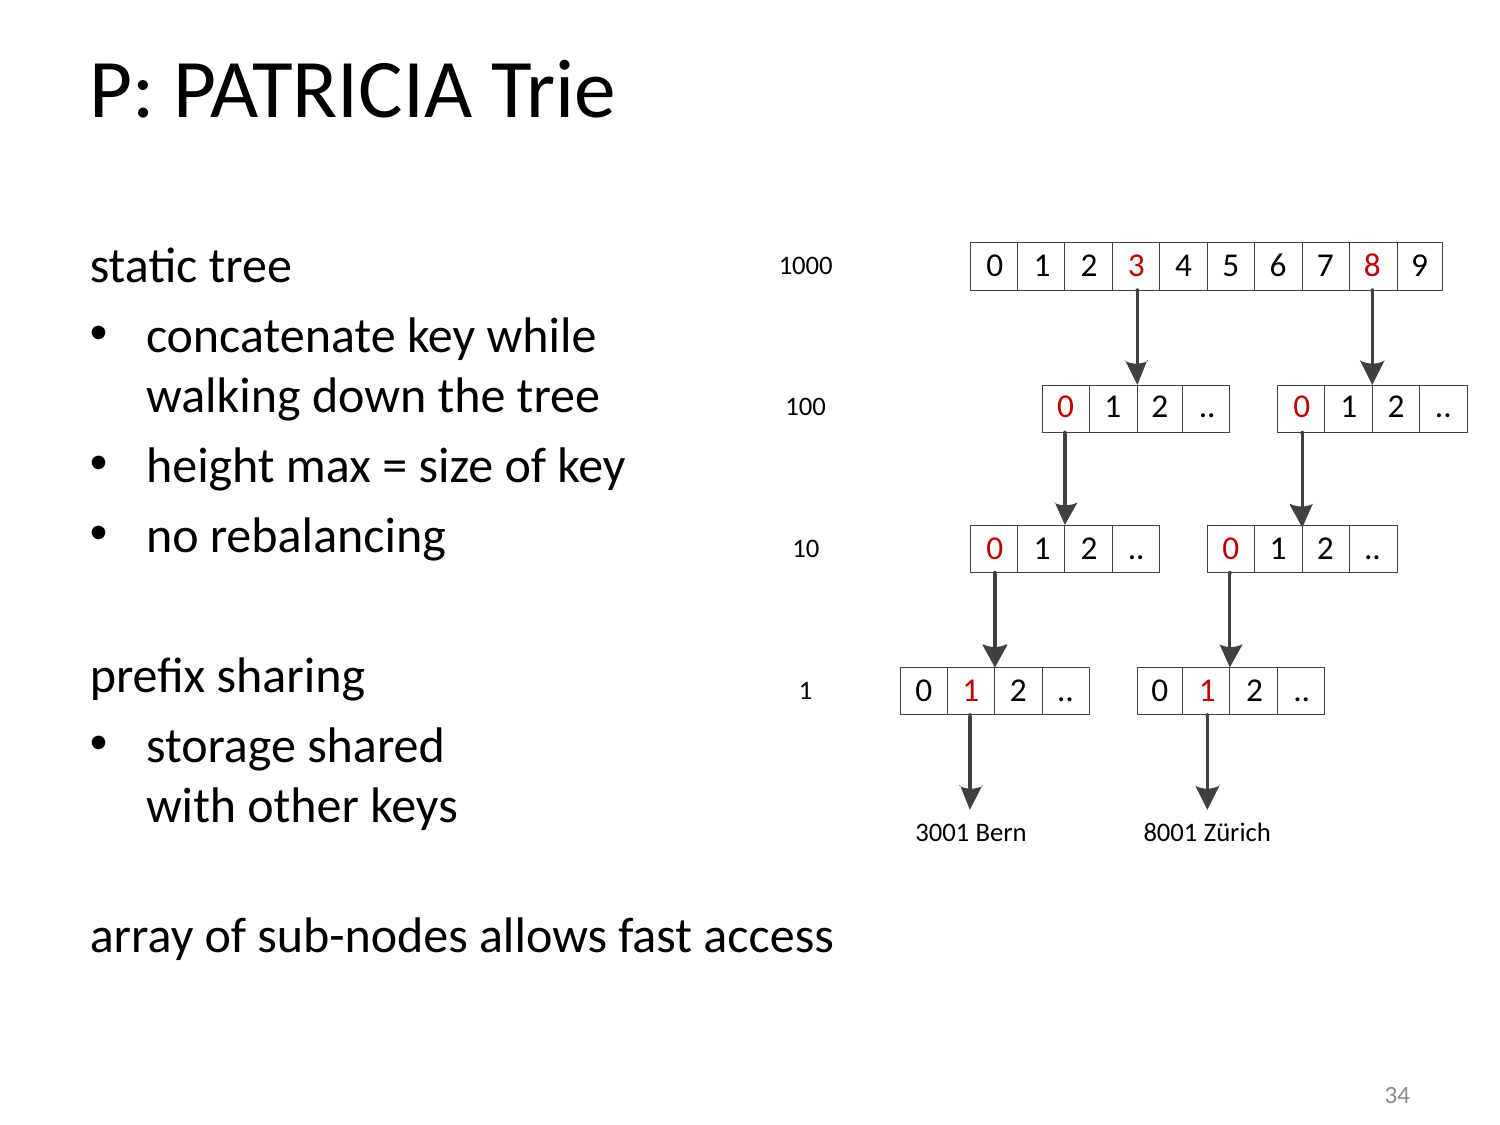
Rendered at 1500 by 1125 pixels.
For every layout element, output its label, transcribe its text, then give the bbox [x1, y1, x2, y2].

picture [774, 237, 1472, 853]
text_box <number> [1074, 1079, 1425, 1107]
text_box P: PATRICIA Trie [75, 12, 1425, 155]
text_box static tree concatenate key while walking down the tree height max = size of key no rebalancing prefix sharing storage shared with other keys array of sub-nodes allows fast access [75, 224, 1425, 1038]
